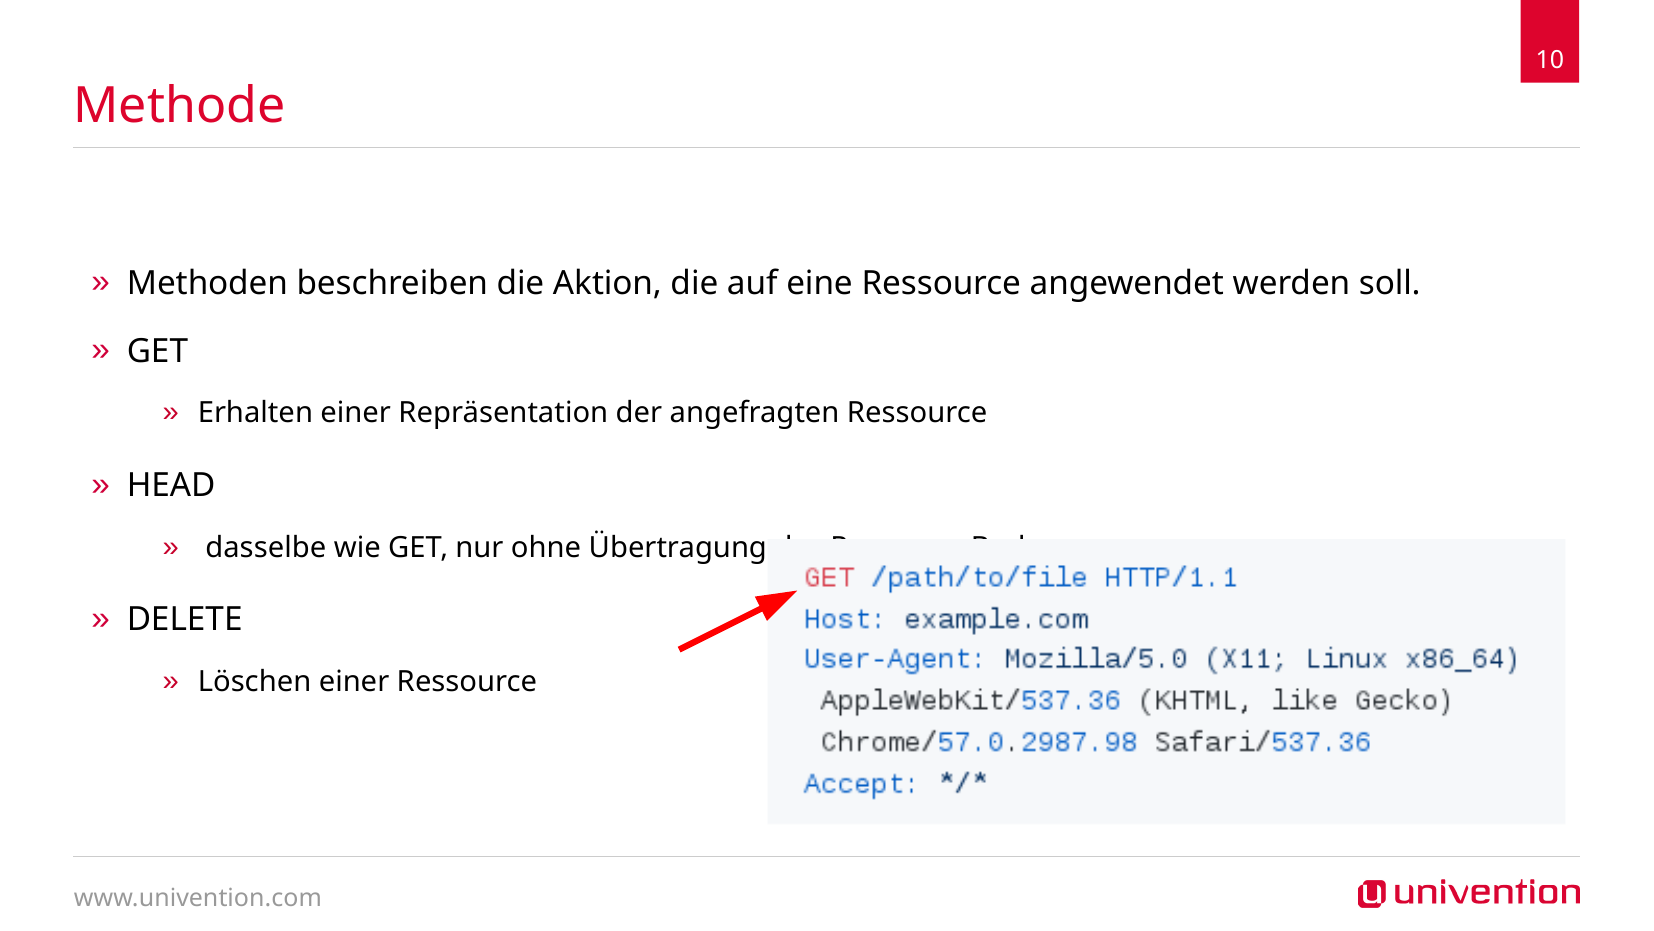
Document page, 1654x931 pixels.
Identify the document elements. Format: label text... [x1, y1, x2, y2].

picture [1358, 879, 1580, 908]
list Methoden beschreiben die Aktion, die auf eine Ressource angewendet werden soll. GET Erhalten einer Repräsentation der angefragten Ressource HEAD dasselbe wie GET, nur ohne Übertragung des Response Body DELETE Löschen einer Ressource [73, 236, 1580, 827]
title Methode [73, 59, 1580, 148]
picture [767, 539, 1566, 827]
